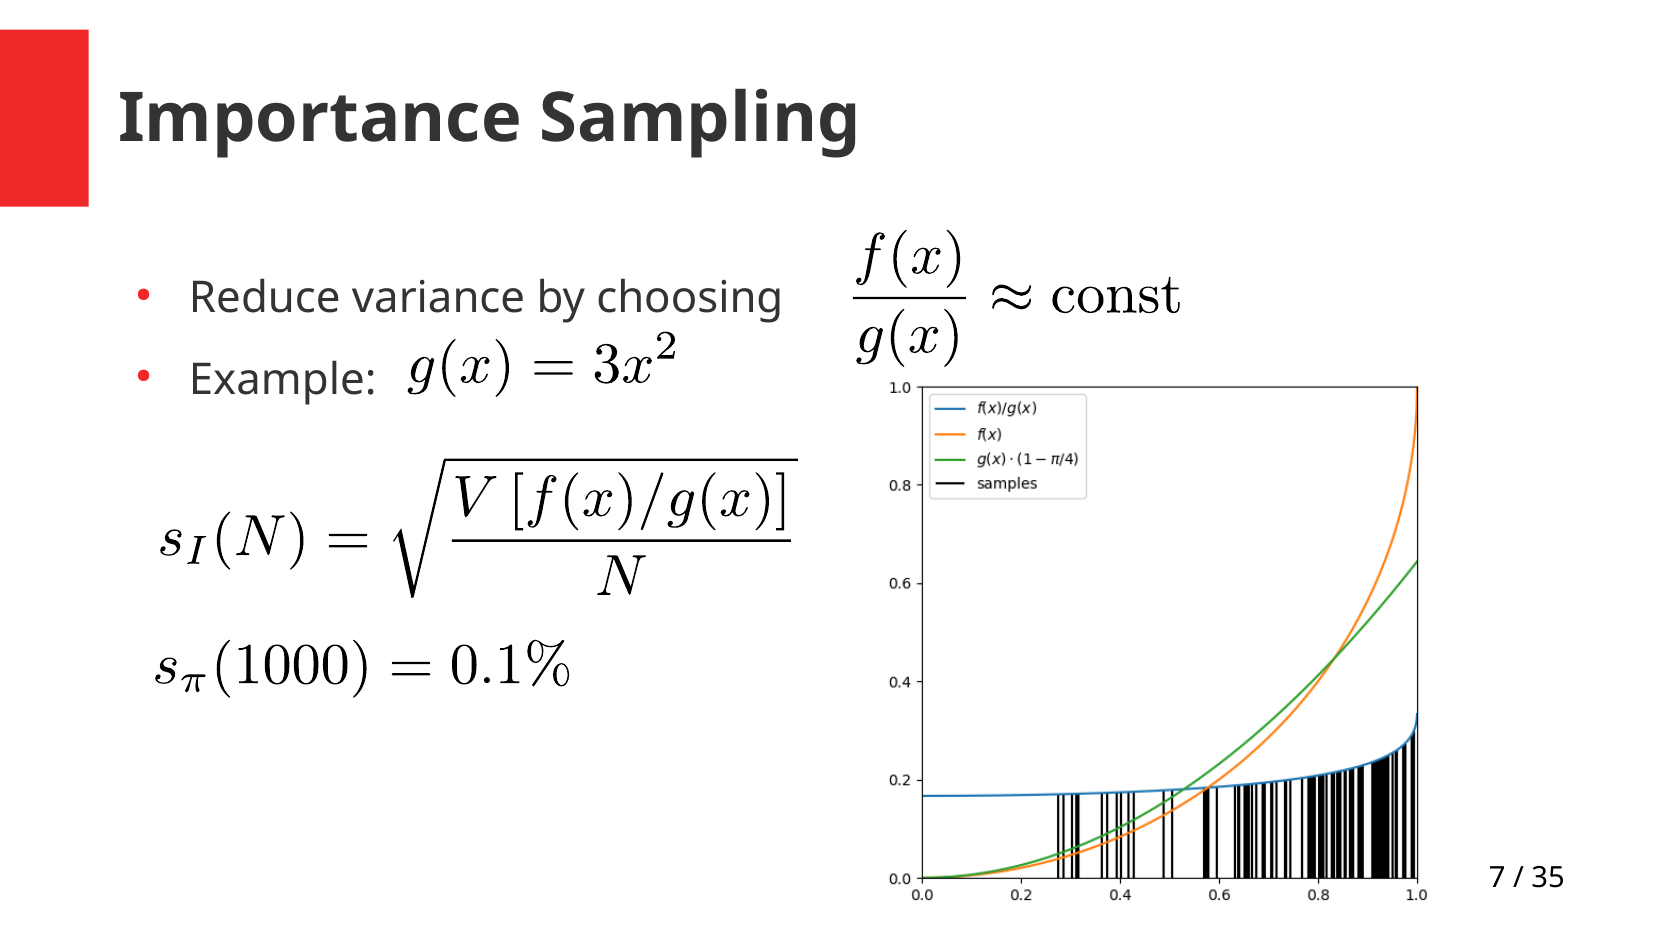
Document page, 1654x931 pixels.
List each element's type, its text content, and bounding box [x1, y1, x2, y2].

picture [842, 806, 1481, 931]
picture [850, 227, 1182, 265]
picture [155, 456, 801, 601]
picture [150, 637, 572, 700]
list Reduce variance by choosing Example: [118, 265, 1536, 806]
picture [406, 331, 676, 397]
title Importance Sampling [118, 37, 1571, 193]
